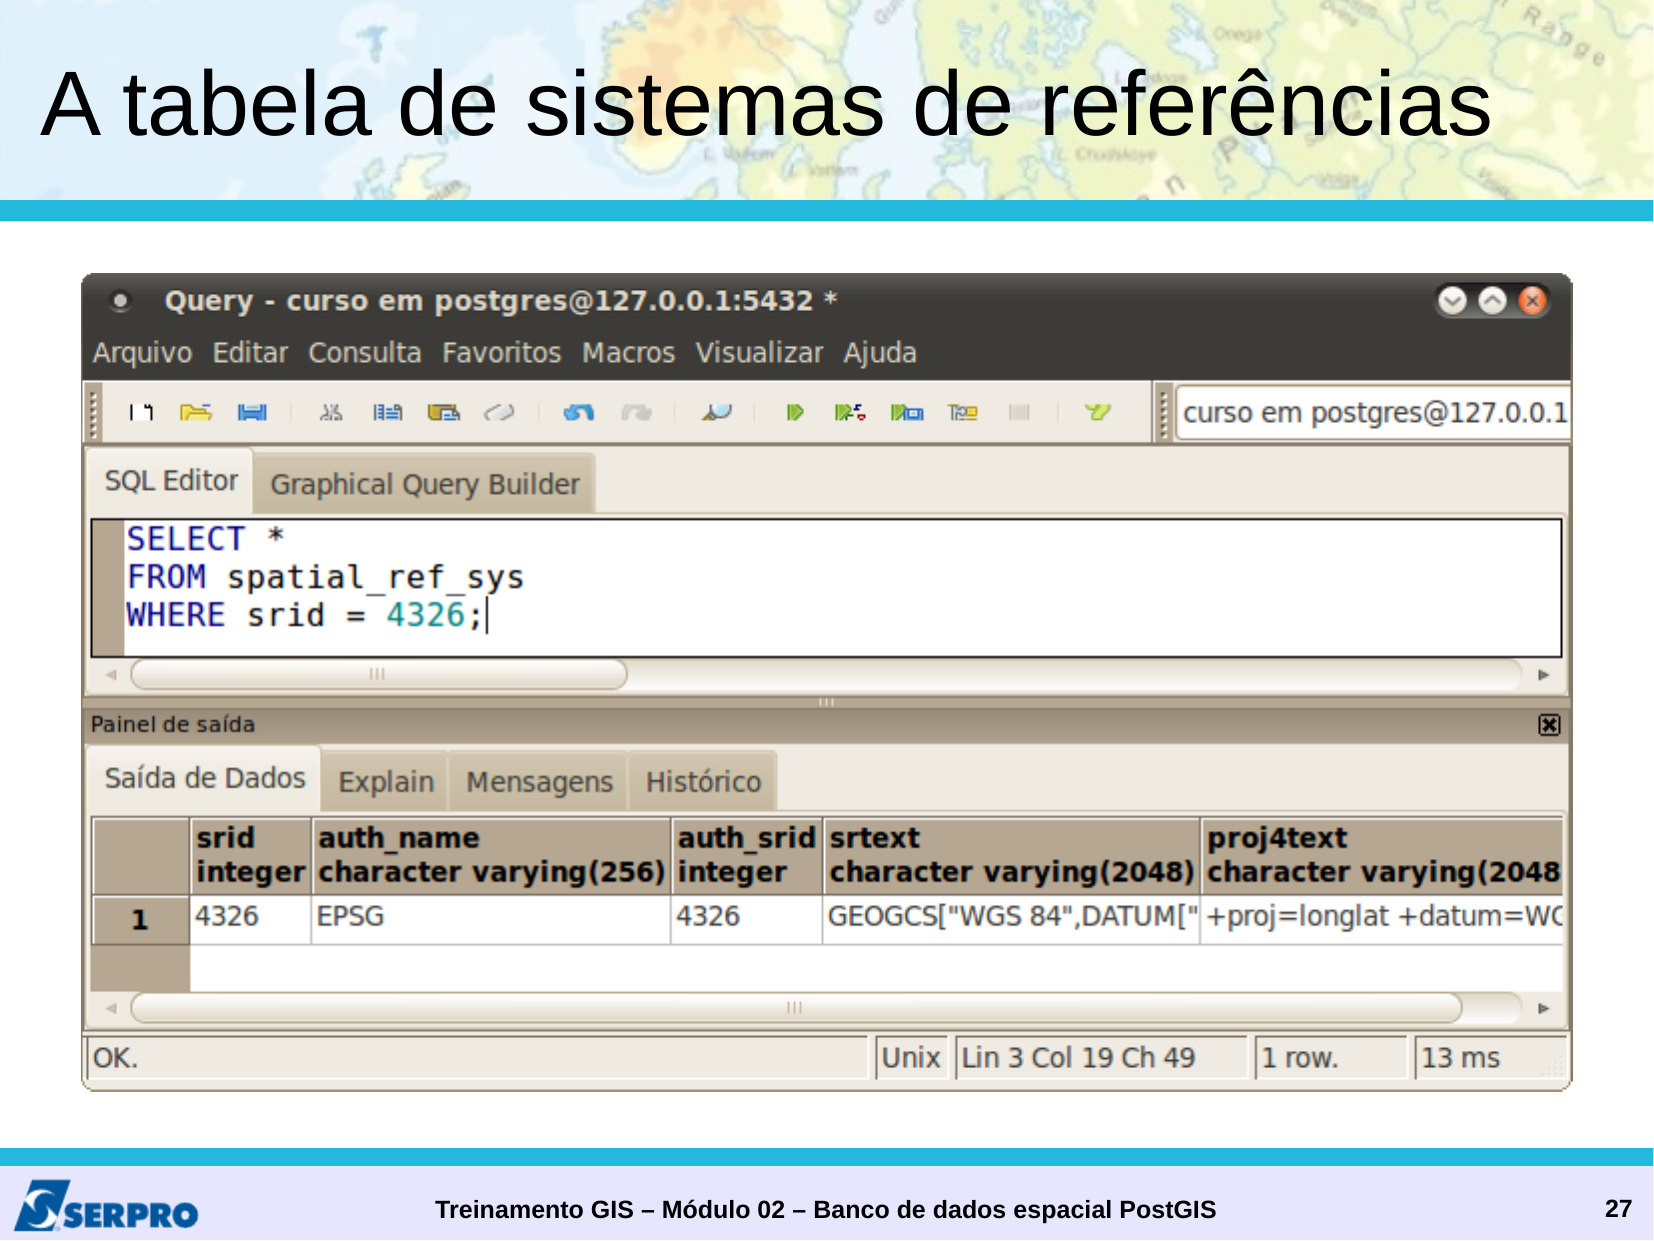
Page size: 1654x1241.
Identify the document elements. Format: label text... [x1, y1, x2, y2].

picture [81, 273, 1573, 1093]
picture [10, 1177, 201, 1235]
title A tabela de sistemas de referências [40, 49, 1614, 159]
